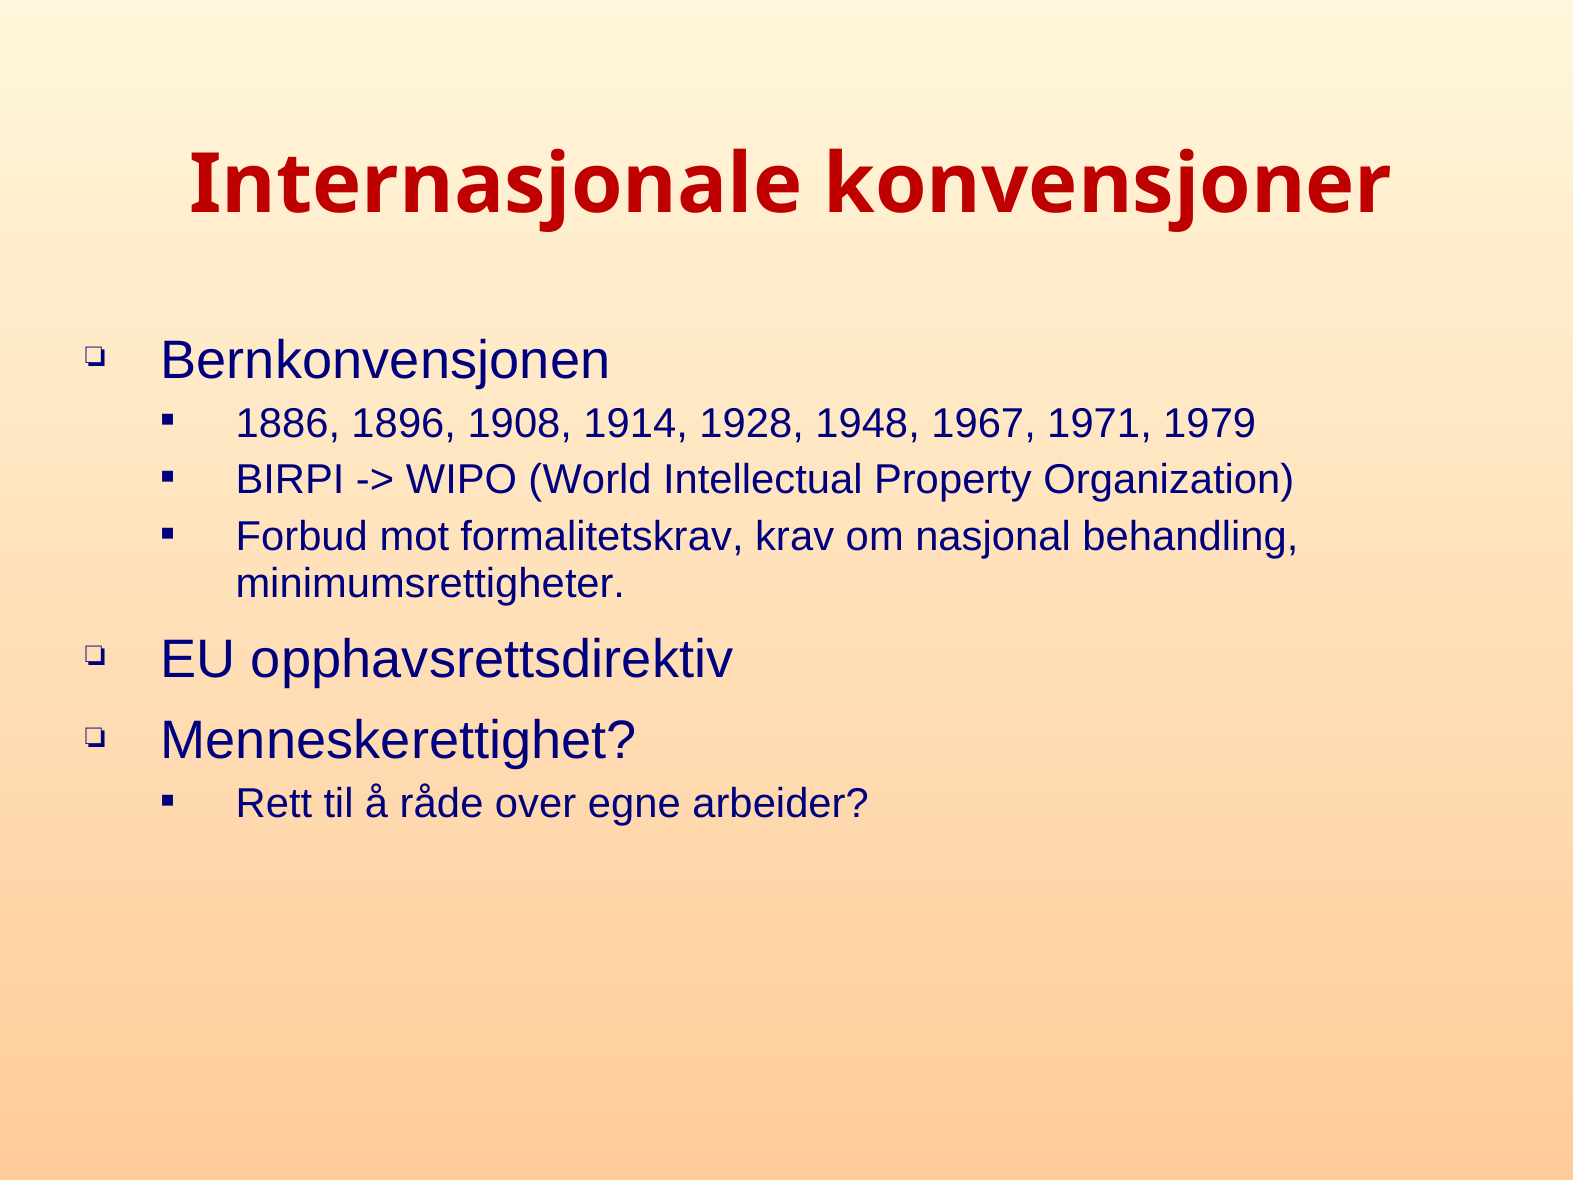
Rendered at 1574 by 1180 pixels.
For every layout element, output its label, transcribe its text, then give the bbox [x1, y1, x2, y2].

title Internasjonale konvensjoner [39, 54, 1543, 309]
list Bernkonvensjonen 1886, 1896, 1908, 1914, 1928, 1948, 1967, 1971, 1979 BIRPI -> WIPO (World Intellectual Property Organization) Forbud mot formalitetskrav, krav om nasjonal behandling, minimumsrettigheter. EU opphavsrettsdirektiv Menneskerettighet? Rett til å råde over egne arbeider? [85, 336, 1539, 1170]
